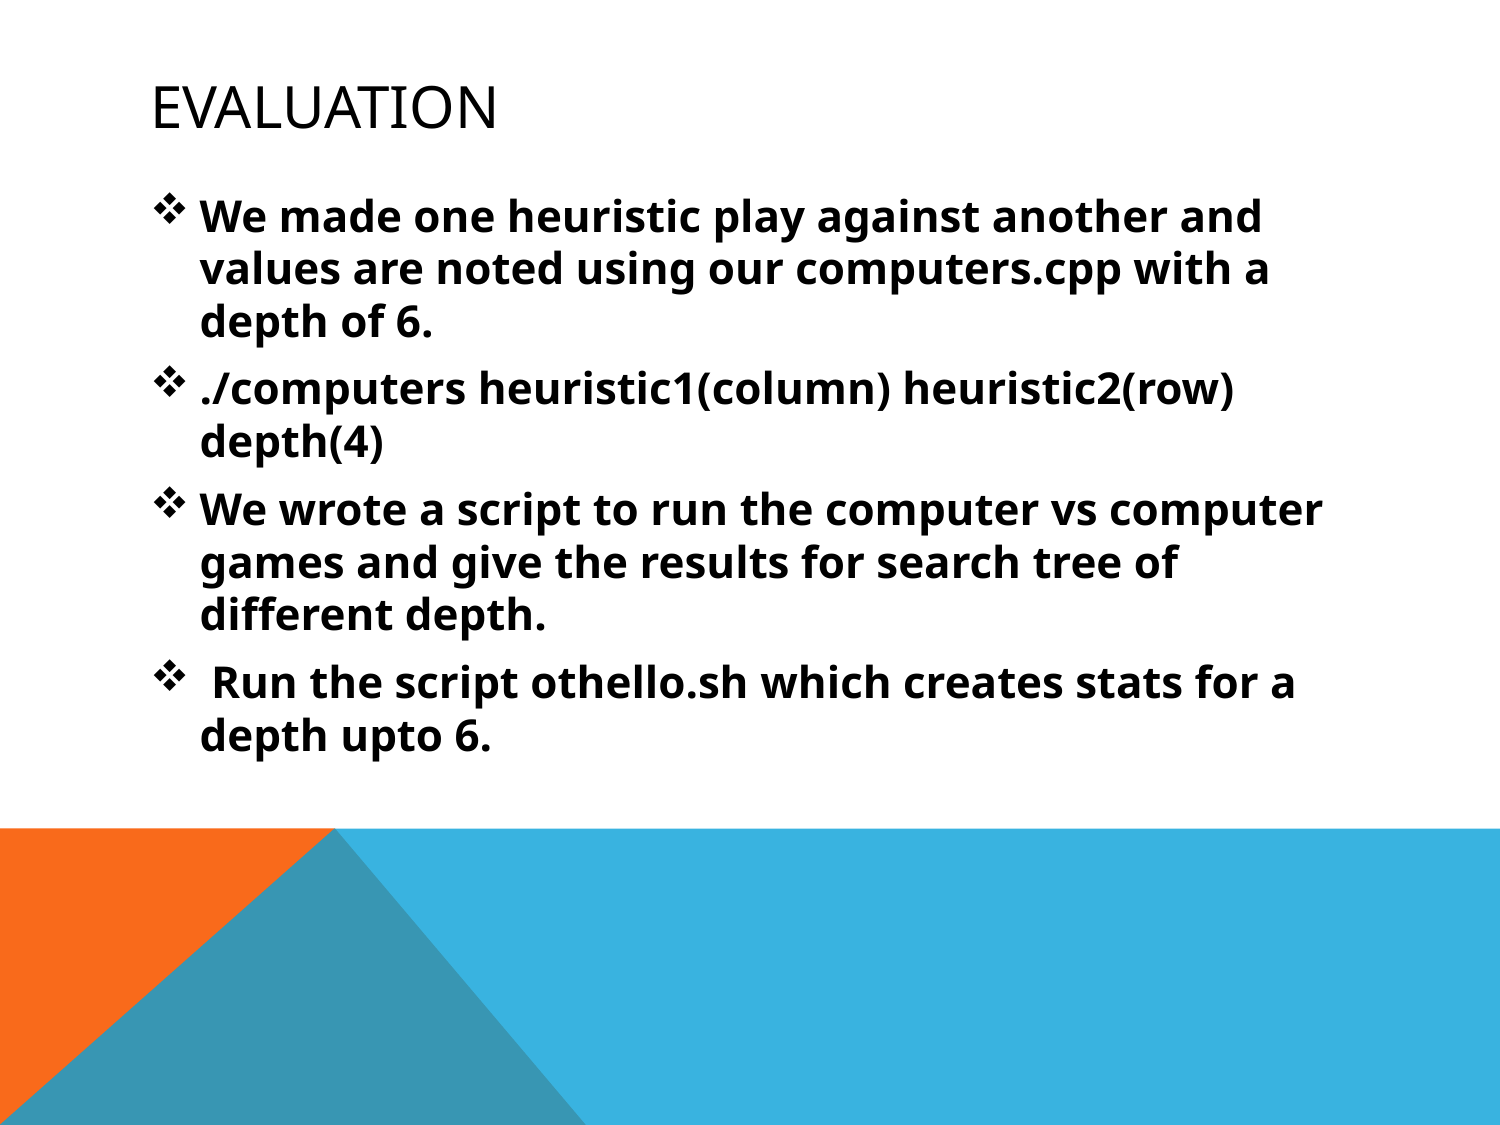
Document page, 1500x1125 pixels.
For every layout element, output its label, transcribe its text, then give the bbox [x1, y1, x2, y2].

list We made one heuristic play against another and values are noted using our computers.cpp with a depth of 6. ./computers heuristic1(column) heuristic2(row) depth(4) We wrote a script to run the computer vs computer games and give the results for search tree of different depth. Run the script othello.sh which creates stats for a depth upto 6. [135, 180, 1369, 768]
title EVALUATion [135, 60, 1369, 150]
